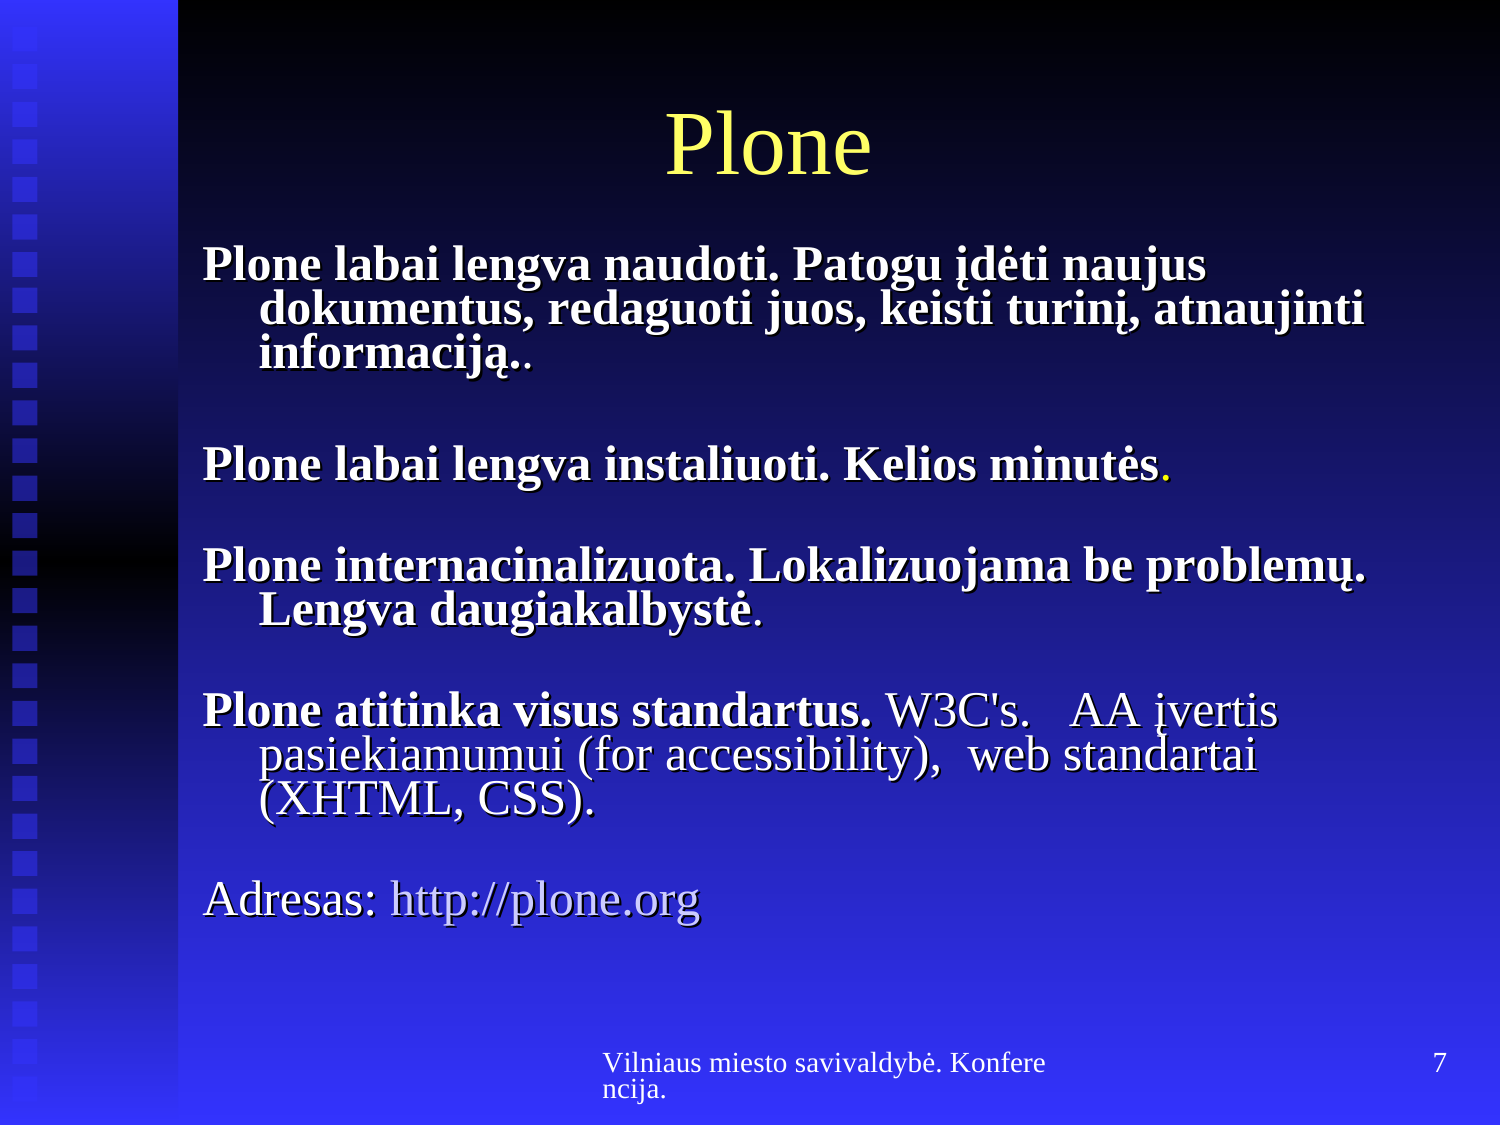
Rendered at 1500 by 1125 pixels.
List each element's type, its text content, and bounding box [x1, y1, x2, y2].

list Plone labai lengva naudoti. Patogu įdėti naujus dokumentus, redaguoti juos, keisti turinį, atnaujinti informaciją.. Plone labai lengva instaliuoti. Kelios minutės. Plone internacinalizuota. Lokalizuojama be problemų. Lengva daugiakalbystė. Plone atitinka visus standartus. W3C's. AA įvertis pasiekiamumui (for accessibility), web standartai (XHTML, CSS). Adresas: http://plone.org [187, 237, 1463, 1107]
title Plone [99, 49, 1438, 238]
